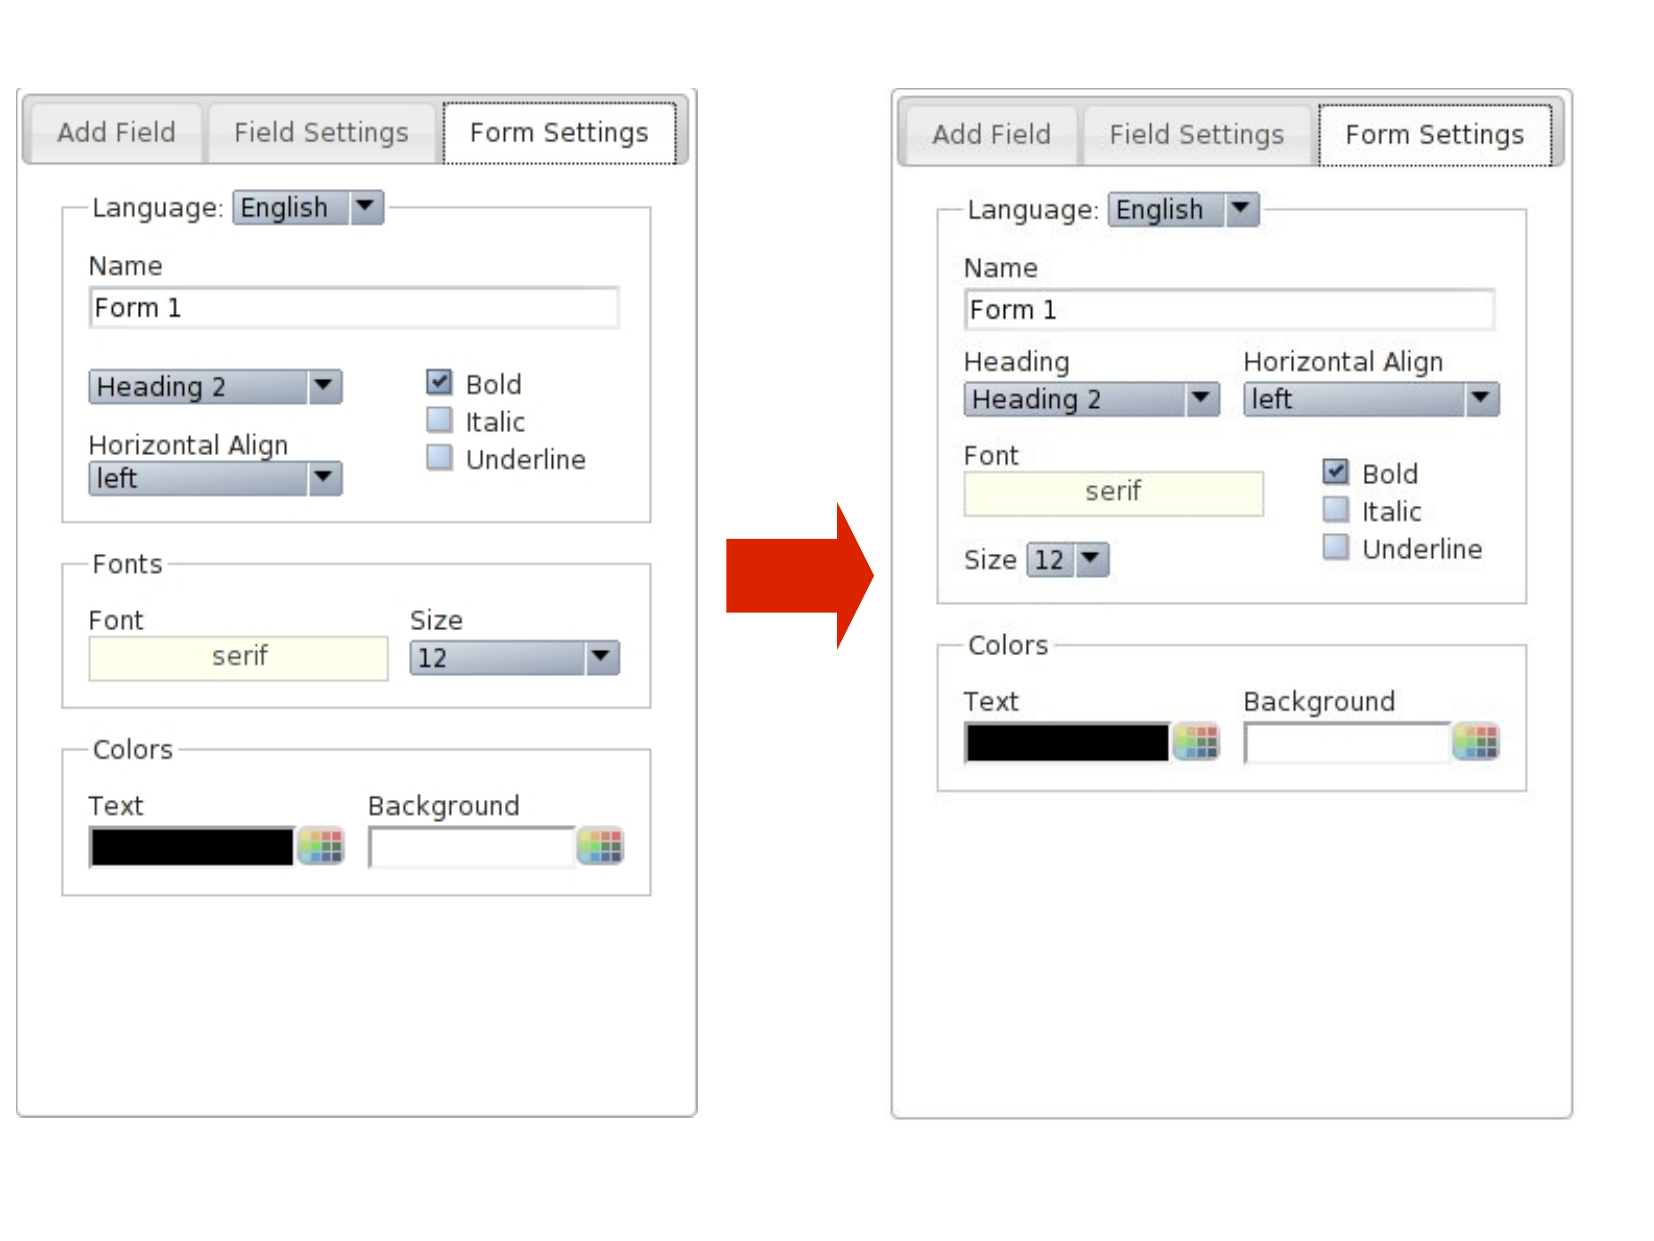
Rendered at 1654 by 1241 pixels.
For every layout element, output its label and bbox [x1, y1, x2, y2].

text_box [726, 501, 875, 650]
picture [885, 88, 1578, 1122]
picture [16, 88, 698, 1118]
